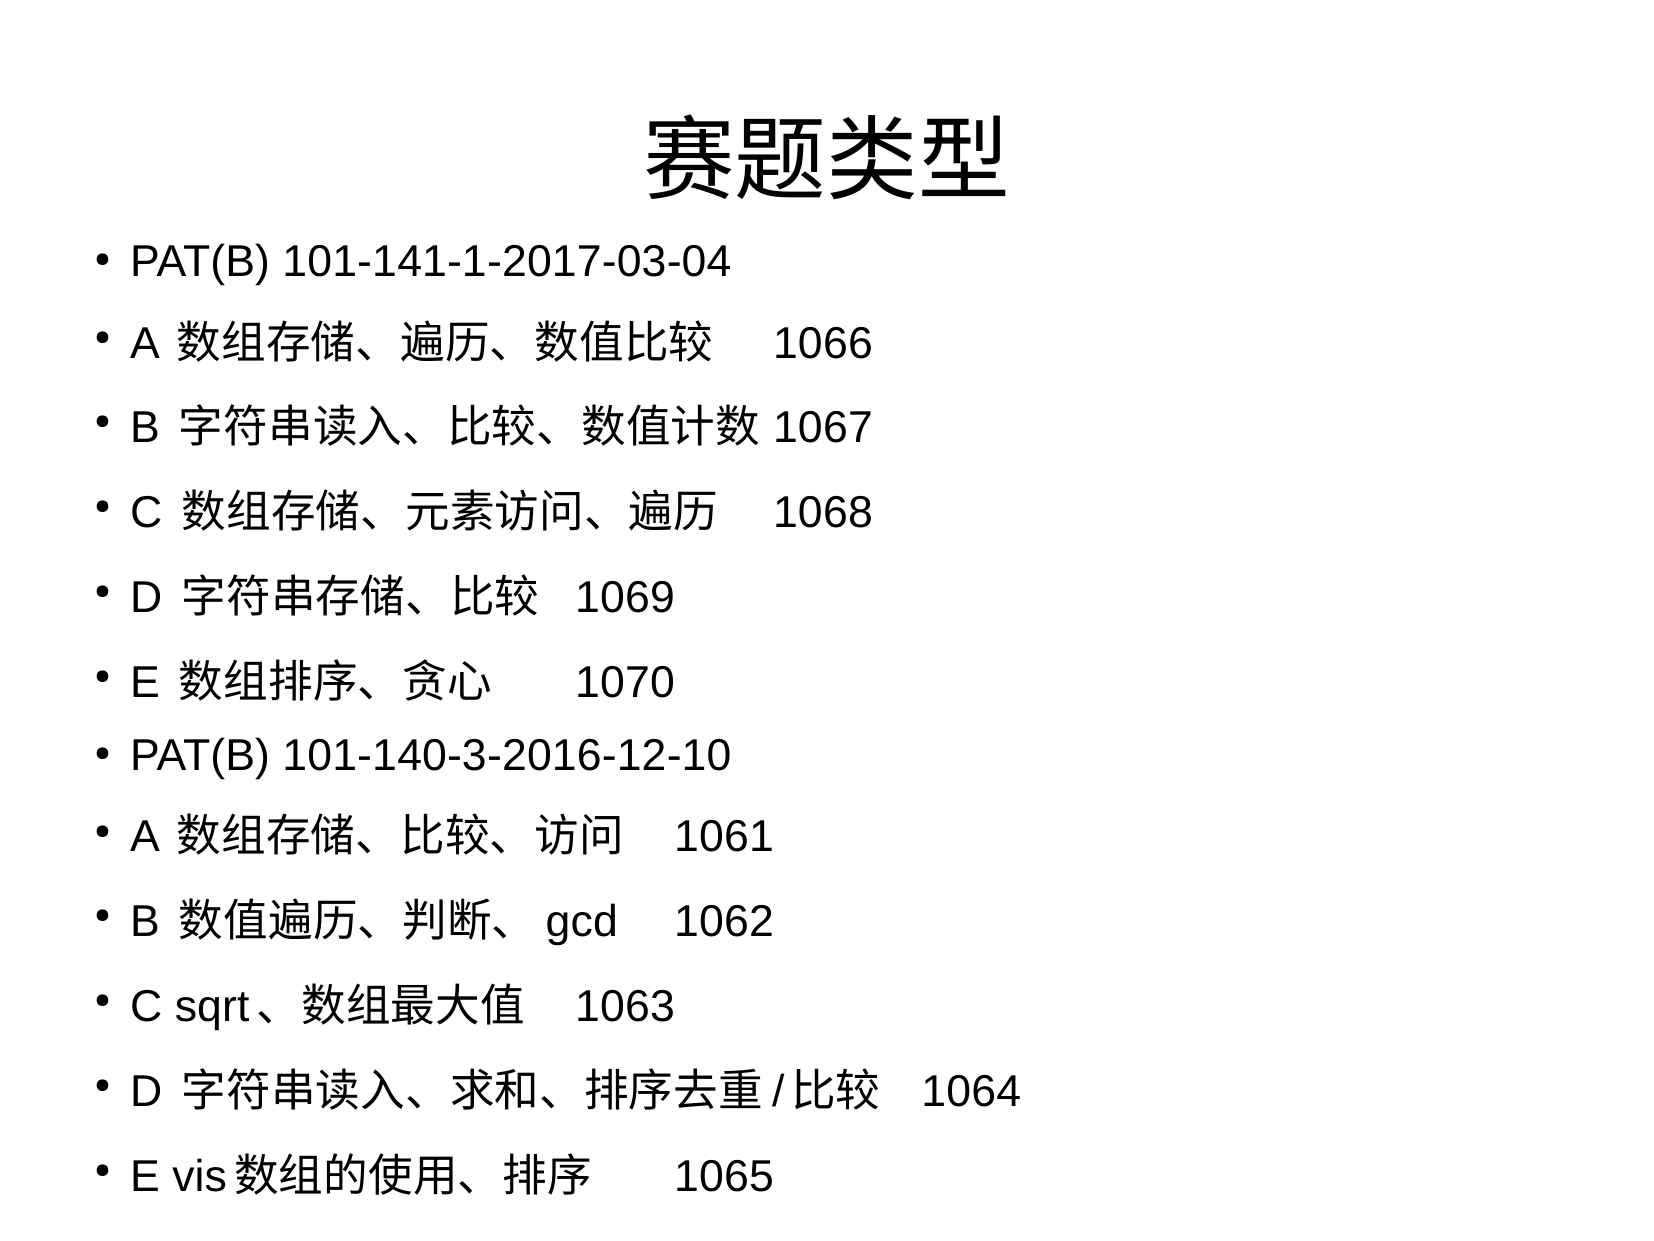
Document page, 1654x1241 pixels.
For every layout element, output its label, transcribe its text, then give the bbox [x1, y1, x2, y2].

title 赛题类型 [82, 49, 1571, 236]
list PAT(B) 101-141-1-2017-03-04 A 数组存储、遍历、数值比较 1066 B 字符串读入、比较、数值计数 1067 C 数组存储、元素访问、遍历 1068 D 字符串存储、比较 1069 E 数组排序、贪心 1070 PAT(B) 101-140-3-2016-12-10 A 数组存储、比较、访问 1061 B 数值遍历、判断、gcd 1062 C sqrt、数组最大值 1063 D 字符串读入、求和、排序去重/比较 1064 E vis数组的使用、排序 1065 [82, 236, 1571, 1205]
